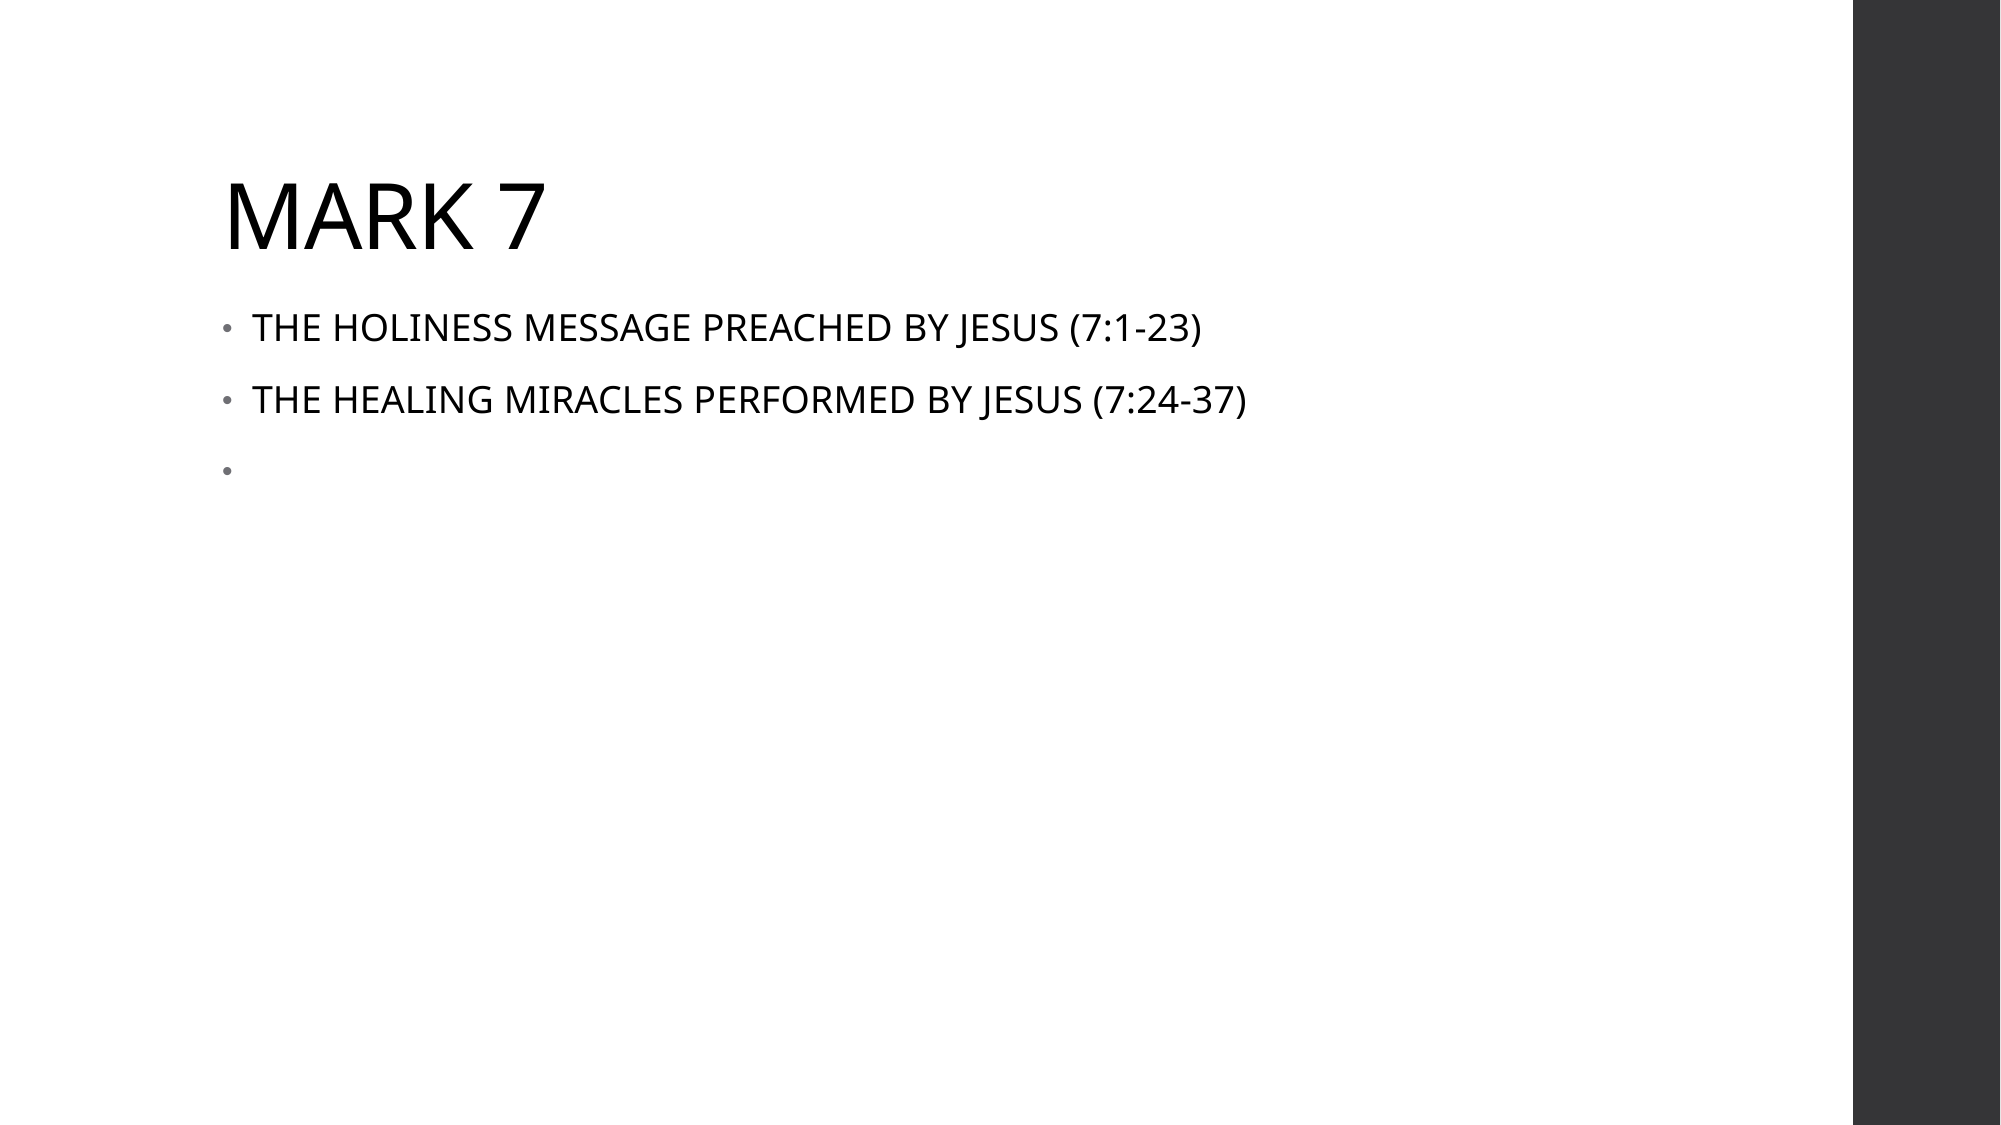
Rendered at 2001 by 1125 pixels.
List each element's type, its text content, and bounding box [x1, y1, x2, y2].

title MARK 7 [206, 60, 1797, 278]
list THE HOLINESS MESSAGE PREACHED BY JESUS (7:1-23) THE HEALING MIRACLES PERFORMED BY JESUS (7:24-37) [206, 299, 1617, 1014]
